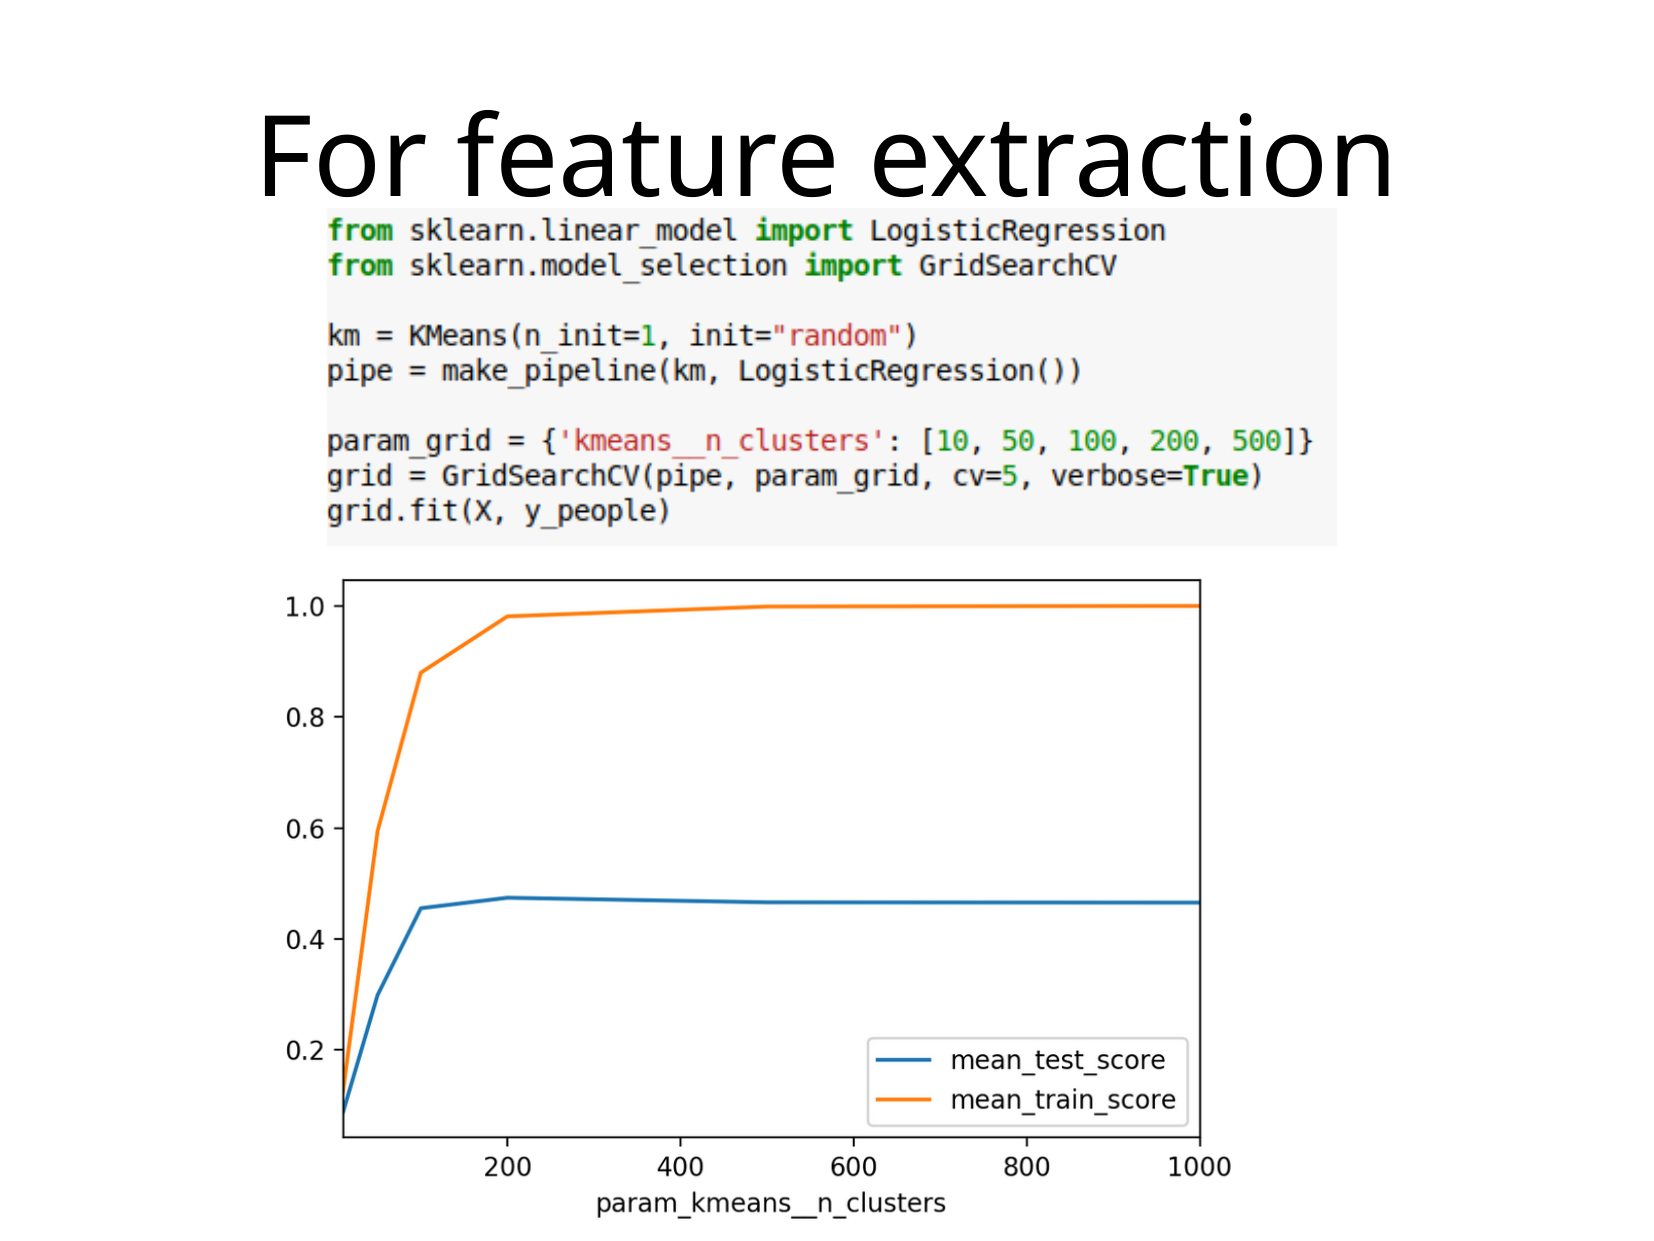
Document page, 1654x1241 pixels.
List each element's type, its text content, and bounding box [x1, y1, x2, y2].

title For feature extraction [82, 49, 1571, 257]
picture [327, 208, 1337, 546]
picture [270, 560, 1261, 1241]
